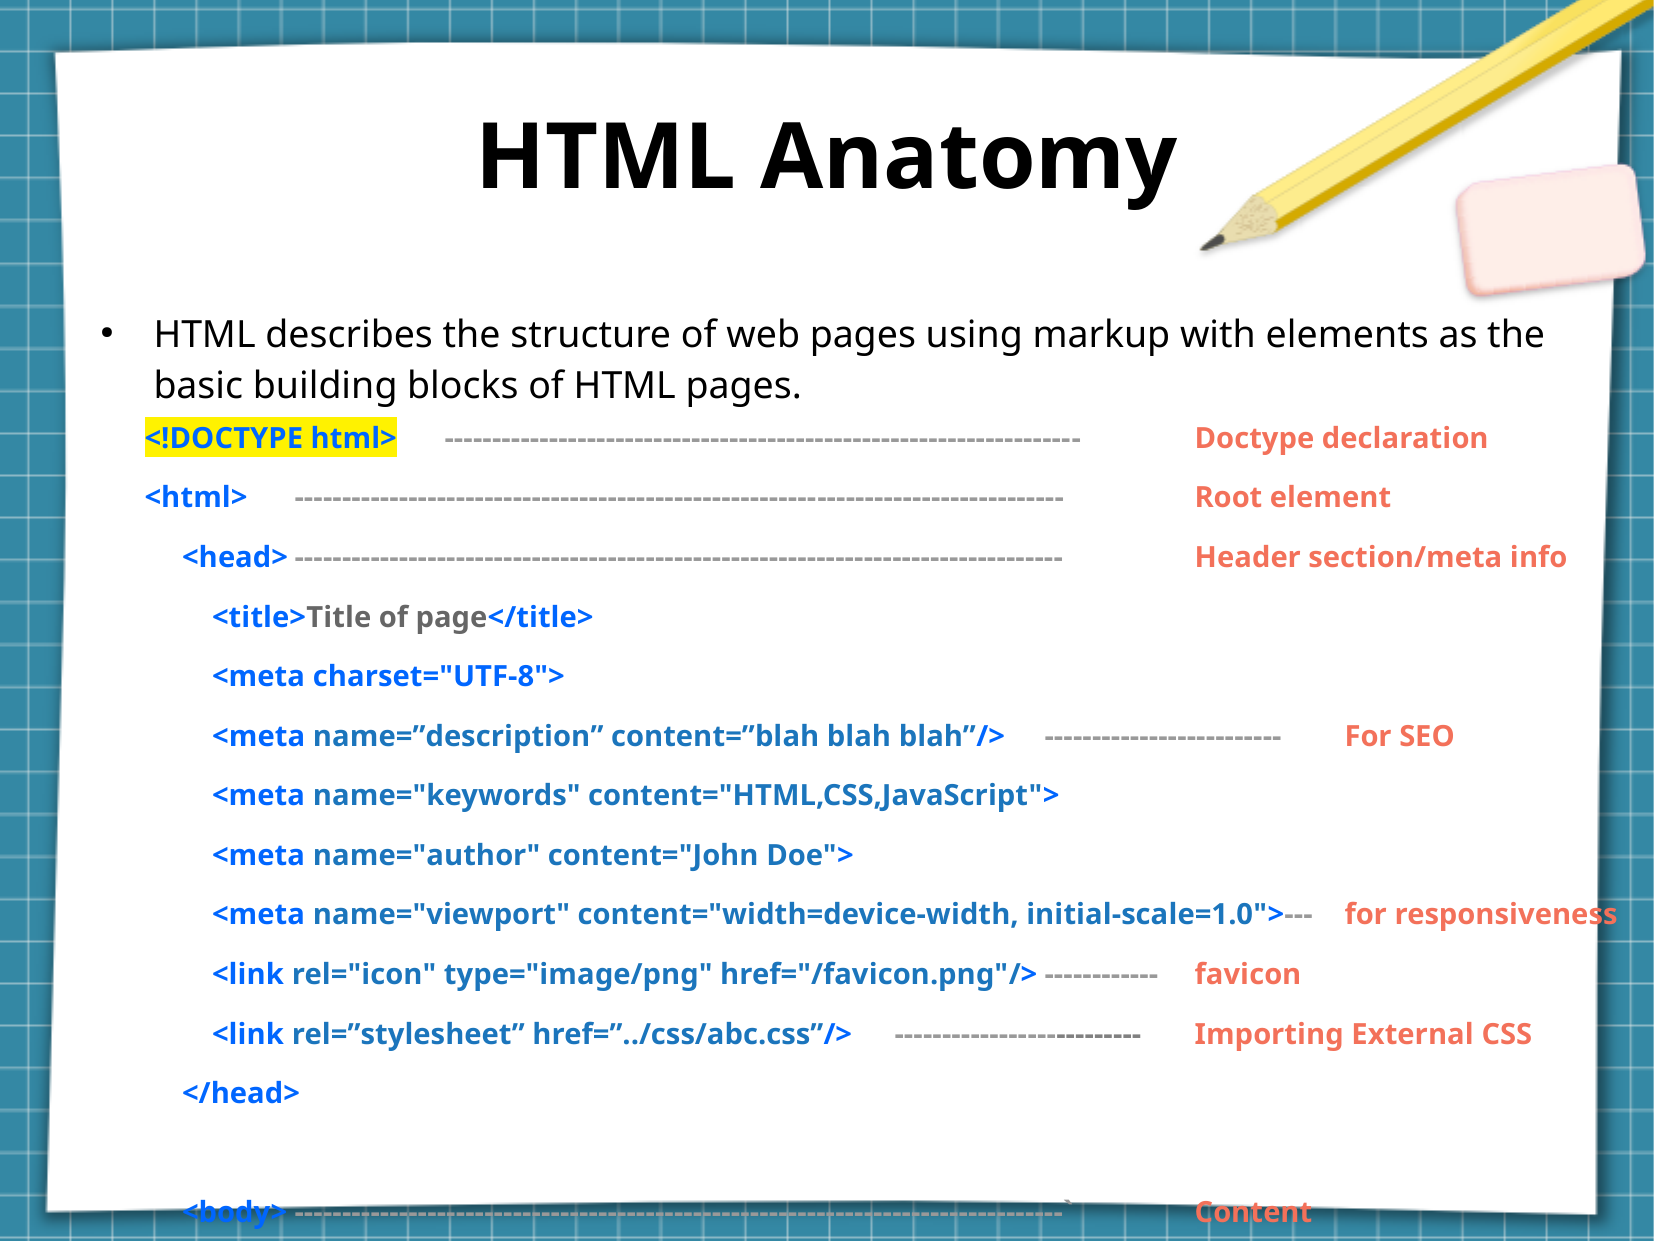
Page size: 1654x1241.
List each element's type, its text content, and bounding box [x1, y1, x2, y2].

text_box <!DOCTYPE html> ------------------------------------------------------------------- Doctype declaration <html> --------------------------------------------------------------------------------- Root element <head> --------------------------------------------------------------------------------- Header section/meta info <title>Title of page</title> <meta charset="UTF-8"> <meta name=”description” content=”blah blah blah”/> ------------------------- For SEO <meta name="keywords" content="HTML,CSS,JavaScript"> <meta name="author" content="John Doe"> <meta name="viewport" content="width=device-width, initial-scale=1.0">--- for responsiveness <link rel="icon" type="image/png" href="/favicon.png"/> ------------ favicon <link rel=”stylesheet” href=”../css/abc.css”/> -------------------------- Importing External CSS </head> <body> ---------------------------------------------------------------------------------` Content <p>This text is bold</p> <script src=”../abc/script.js”></script> --------------------------------------- Importing JS file in the end </body> </html> [129, 389, 1548, 1194]
title HTML Anatomy [82, 49, 1571, 257]
picture [0, 0, 1654, 1241]
list HTML describes the structure of web pages using markup with elements as the basic building blocks of HTML pages. [82, 307, 1571, 426]
